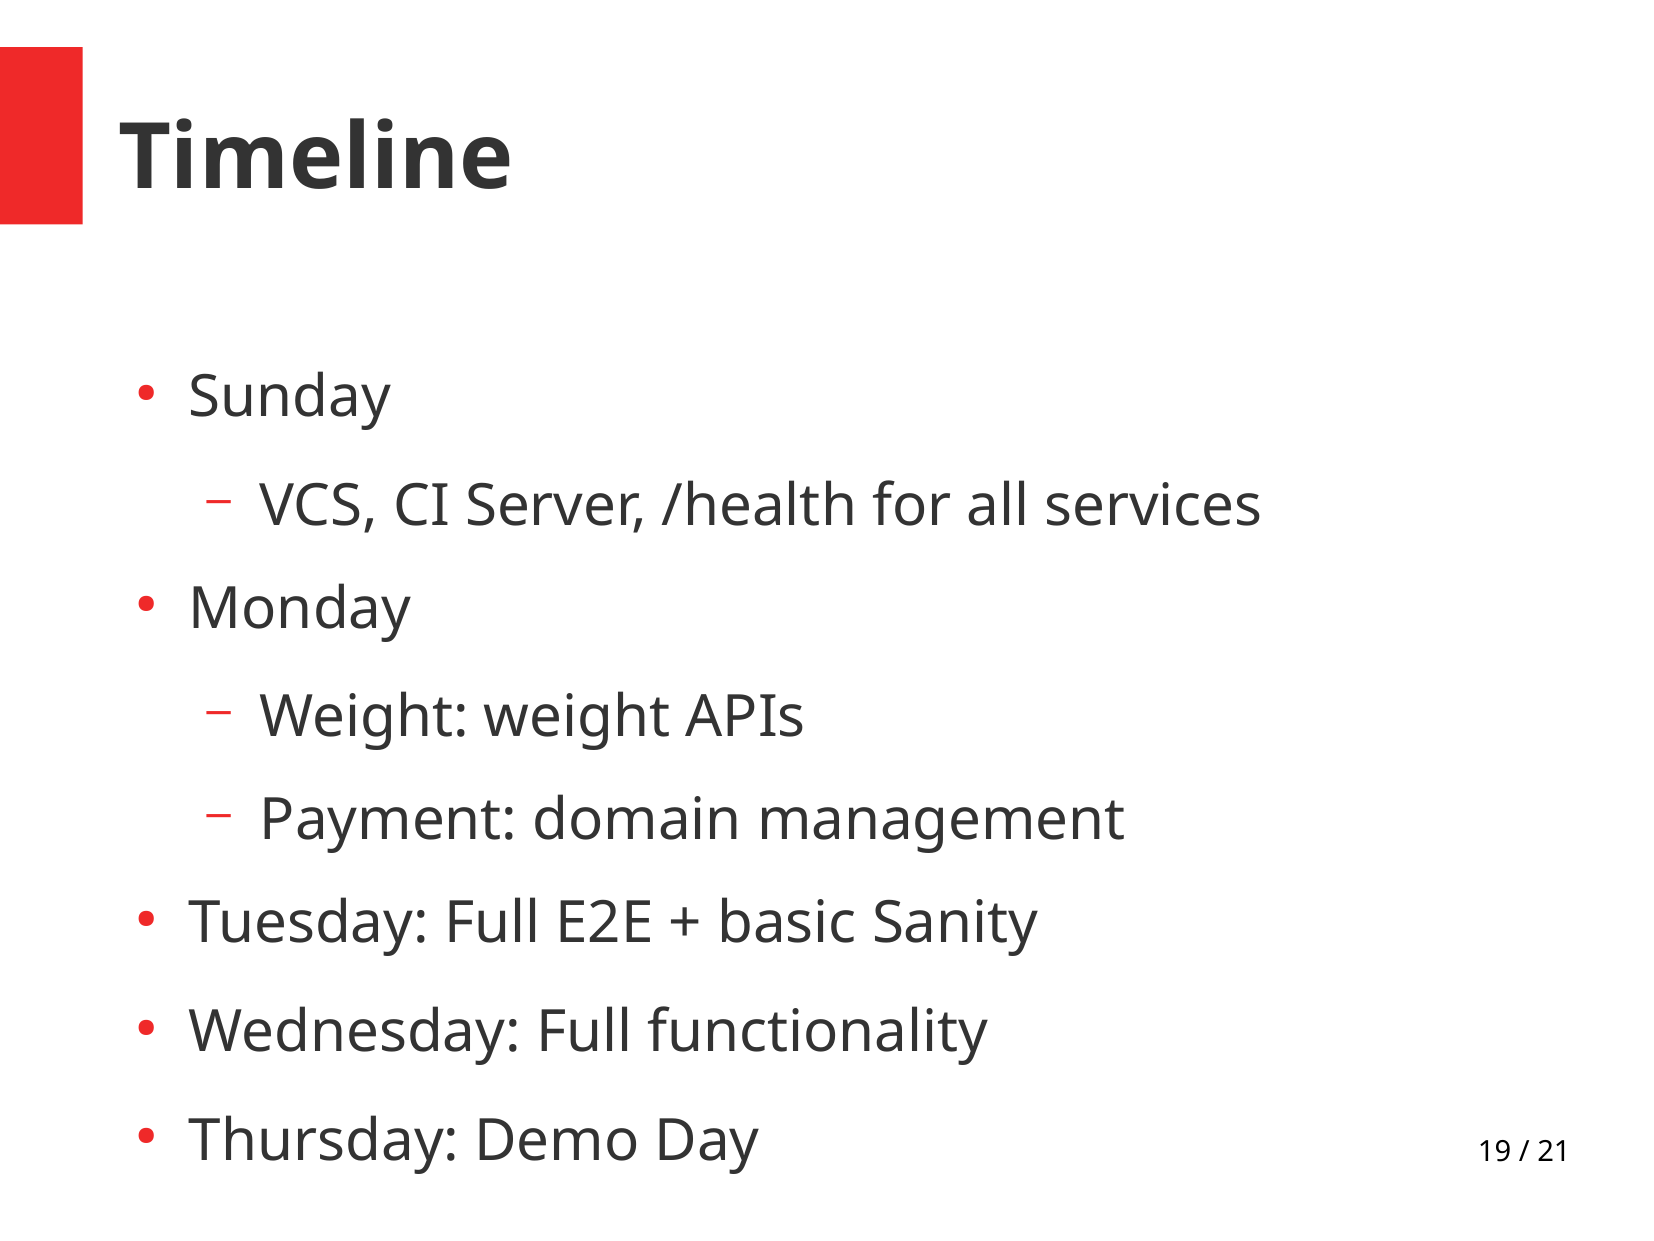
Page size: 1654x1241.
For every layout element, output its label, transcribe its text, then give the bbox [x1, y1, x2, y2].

list Sunday VCS, CI Server, /health for all services Monday Weight: weight APIs Payment: domain management Tuesday: Full E2E + basic Sanity Wednesday: Full functionality Thursday: Demo Day [118, 354, 1536, 1074]
title Timeline [118, 49, 1571, 257]
